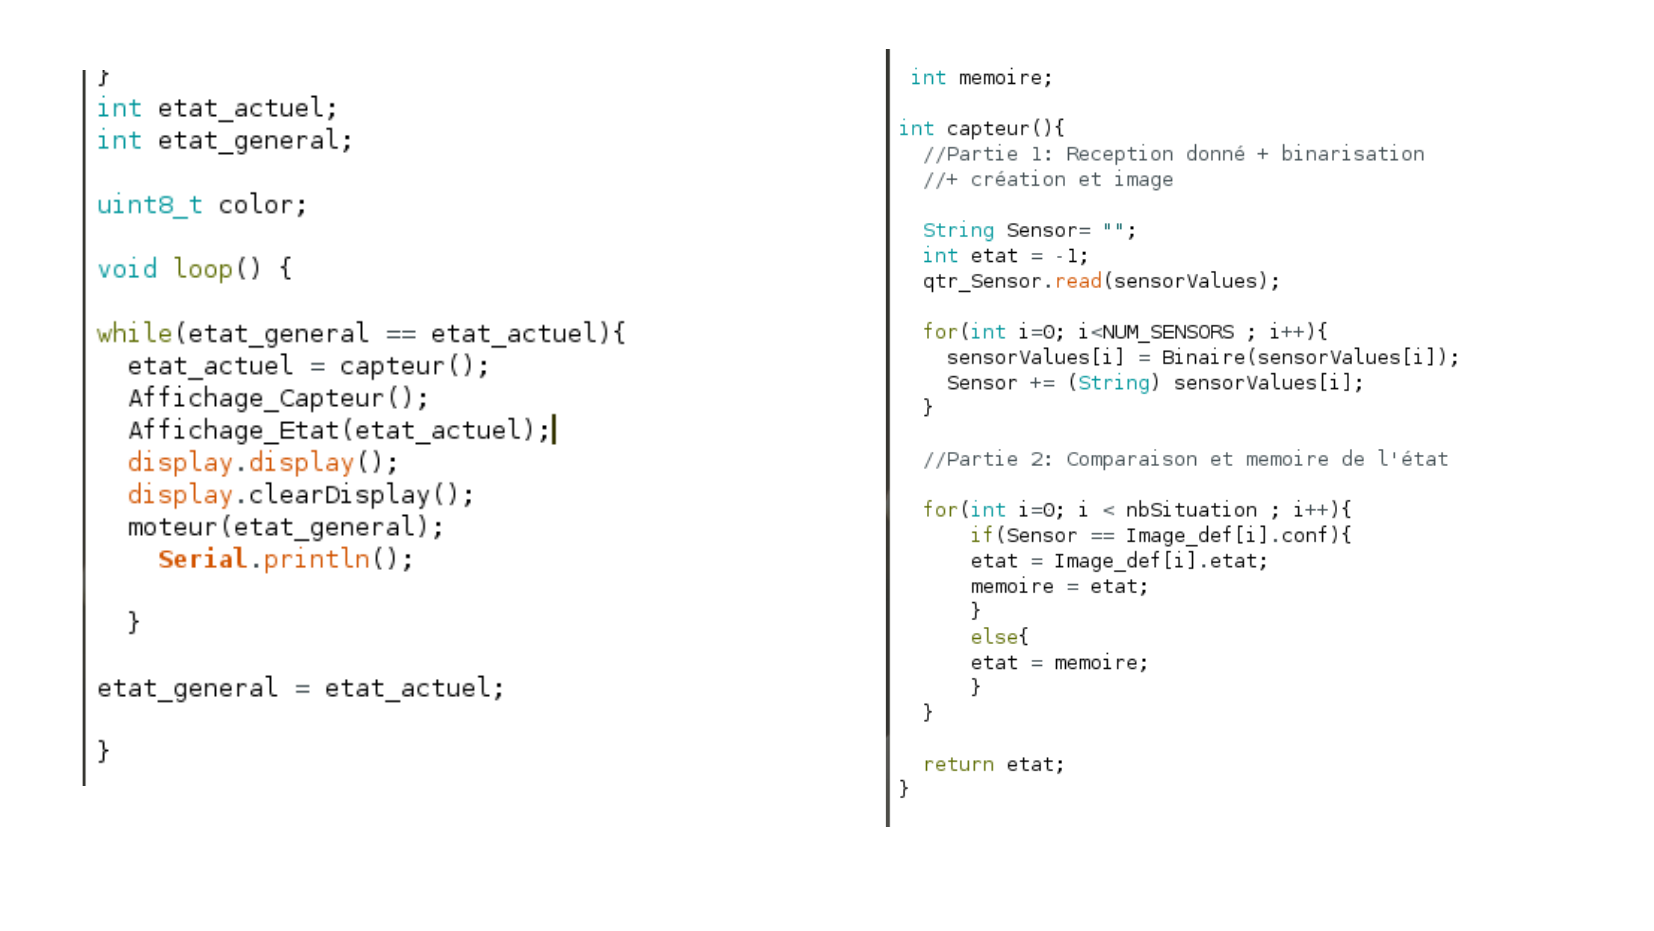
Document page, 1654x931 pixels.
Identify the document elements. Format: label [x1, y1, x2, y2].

picture [885, 49, 1489, 827]
picture [82, 70, 650, 786]
